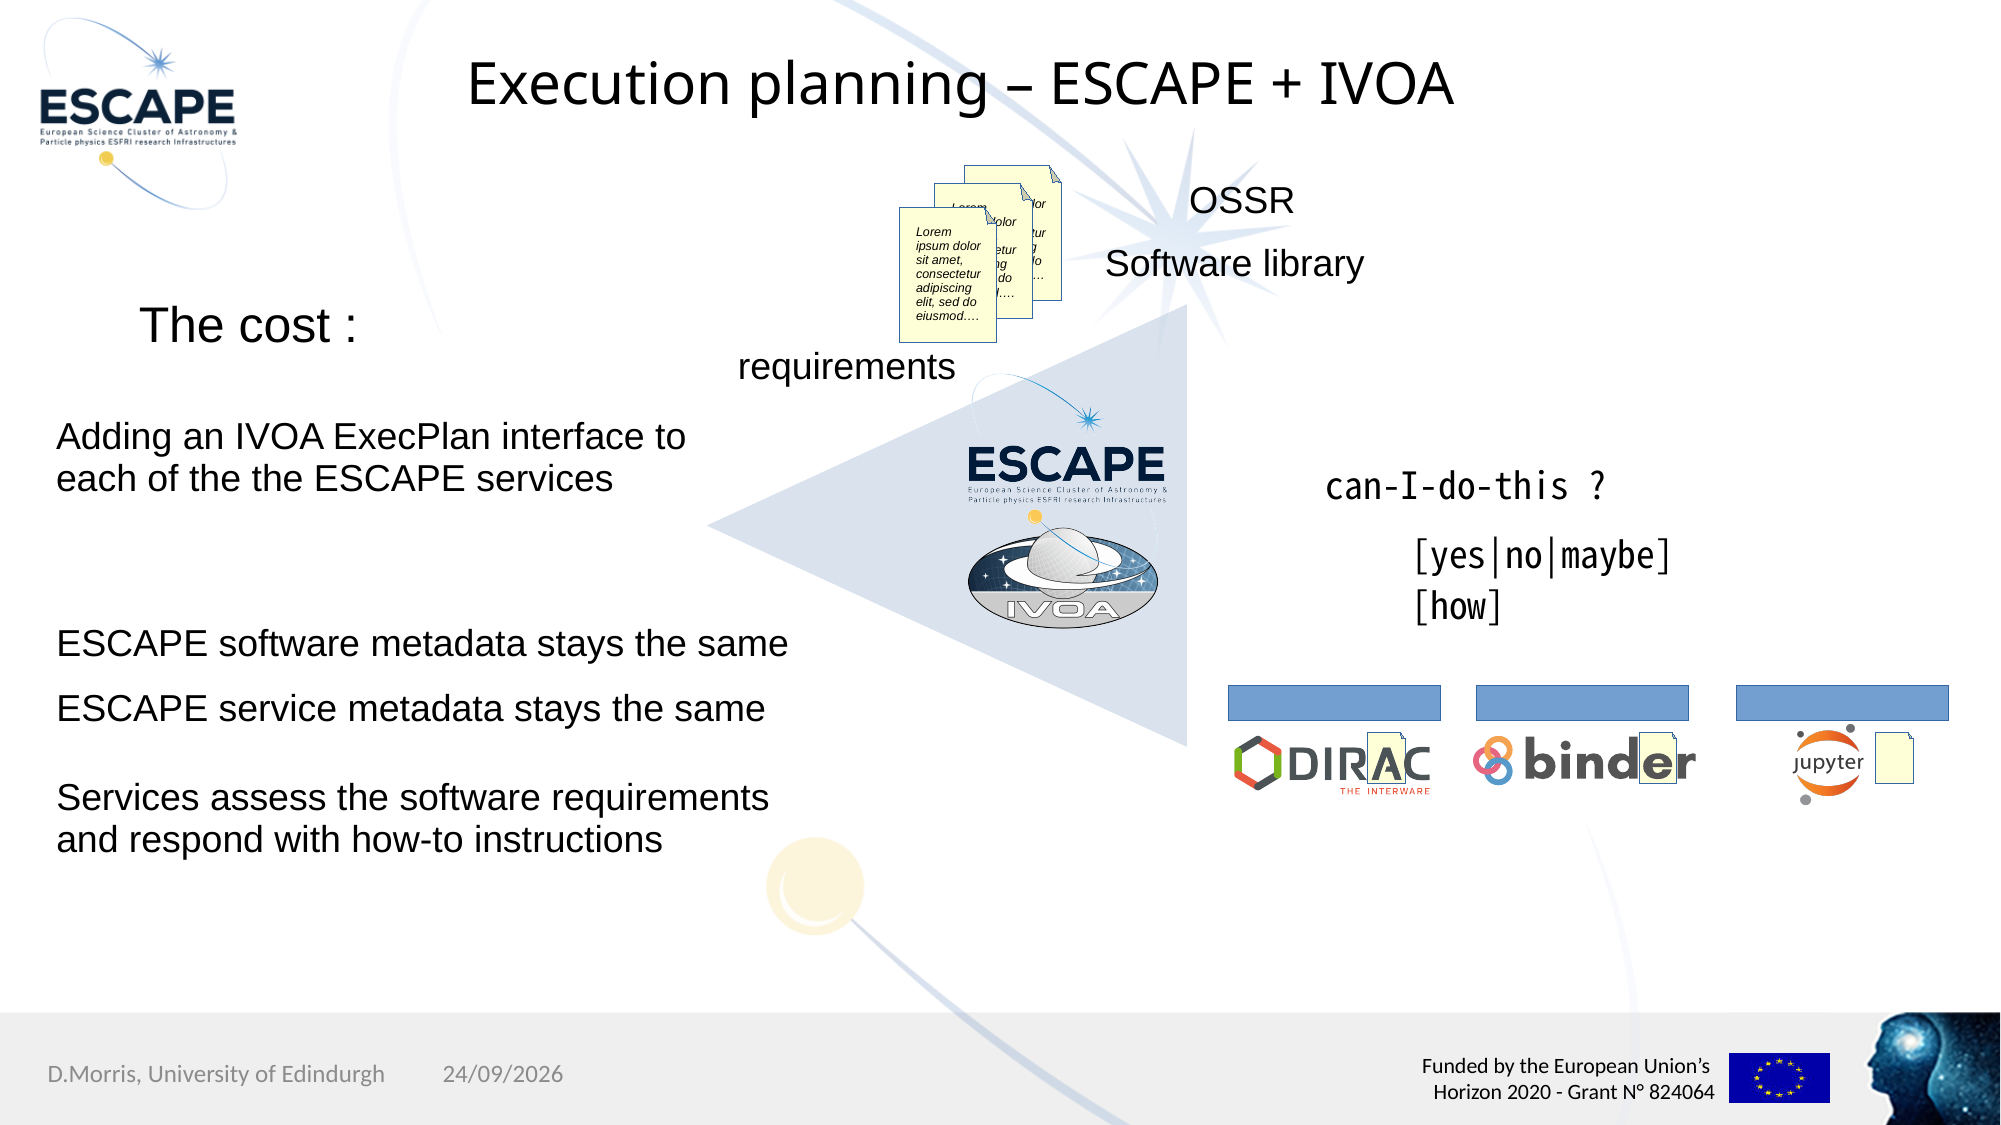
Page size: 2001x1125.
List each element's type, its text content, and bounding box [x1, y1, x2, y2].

text_box [1476, 685, 1689, 721]
text_box Lorem ipsum dolor sit amet, consectetur adipiscing elit, sed do eiusmod…. [901, 217, 999, 331]
text_box Lorem ipsum dolor sit amet, consectetur adipiscing elit, sed do eiusmod…. [966, 176, 1064, 290]
text_box Lorem ipsum dolor sit amet, consectetur adipiscing elit, sed do eiusmod…. [936, 194, 1035, 308]
text_box Services assess the software requirements and respond with how-to instructions [41, 768, 973, 868]
text_box [1736, 685, 1949, 721]
text_box Software library [1089, 235, 1380, 293]
text_box [1875, 732, 1914, 784]
text_box [899, 165, 1057, 343]
picture [0, 0, 2001, 1125]
text_box [706, 304, 1187, 747]
text_box can-I-do-this ? [1311, 448, 1794, 518]
text_box OSSR [1170, 172, 1315, 229]
text_box requirements [723, 338, 972, 396]
title Execution planning – ESCAPE + IVOA [450, 11, 1867, 150]
footer D.Morris, University of Edindurgh [32, 1042, 414, 1103]
text_box [1228, 685, 1441, 721]
text_box [yes|no|maybe] [1396, 517, 1689, 588]
text_box Adding an IVOA ExecPlan interface to each of the the ESCAPE services [41, 408, 702, 508]
text_box ESCAPE software metadata stays the same [41, 615, 805, 672]
slide_number 19/04/2021 [427, 1042, 684, 1103]
text_box [how] [1396, 568, 1681, 638]
text_box [999, 308, 1033, 319]
text_box [1035, 290, 1062, 301]
text_box The cost : [124, 289, 374, 361]
text_box ESCAPE service metadata stays the same [41, 680, 782, 737]
